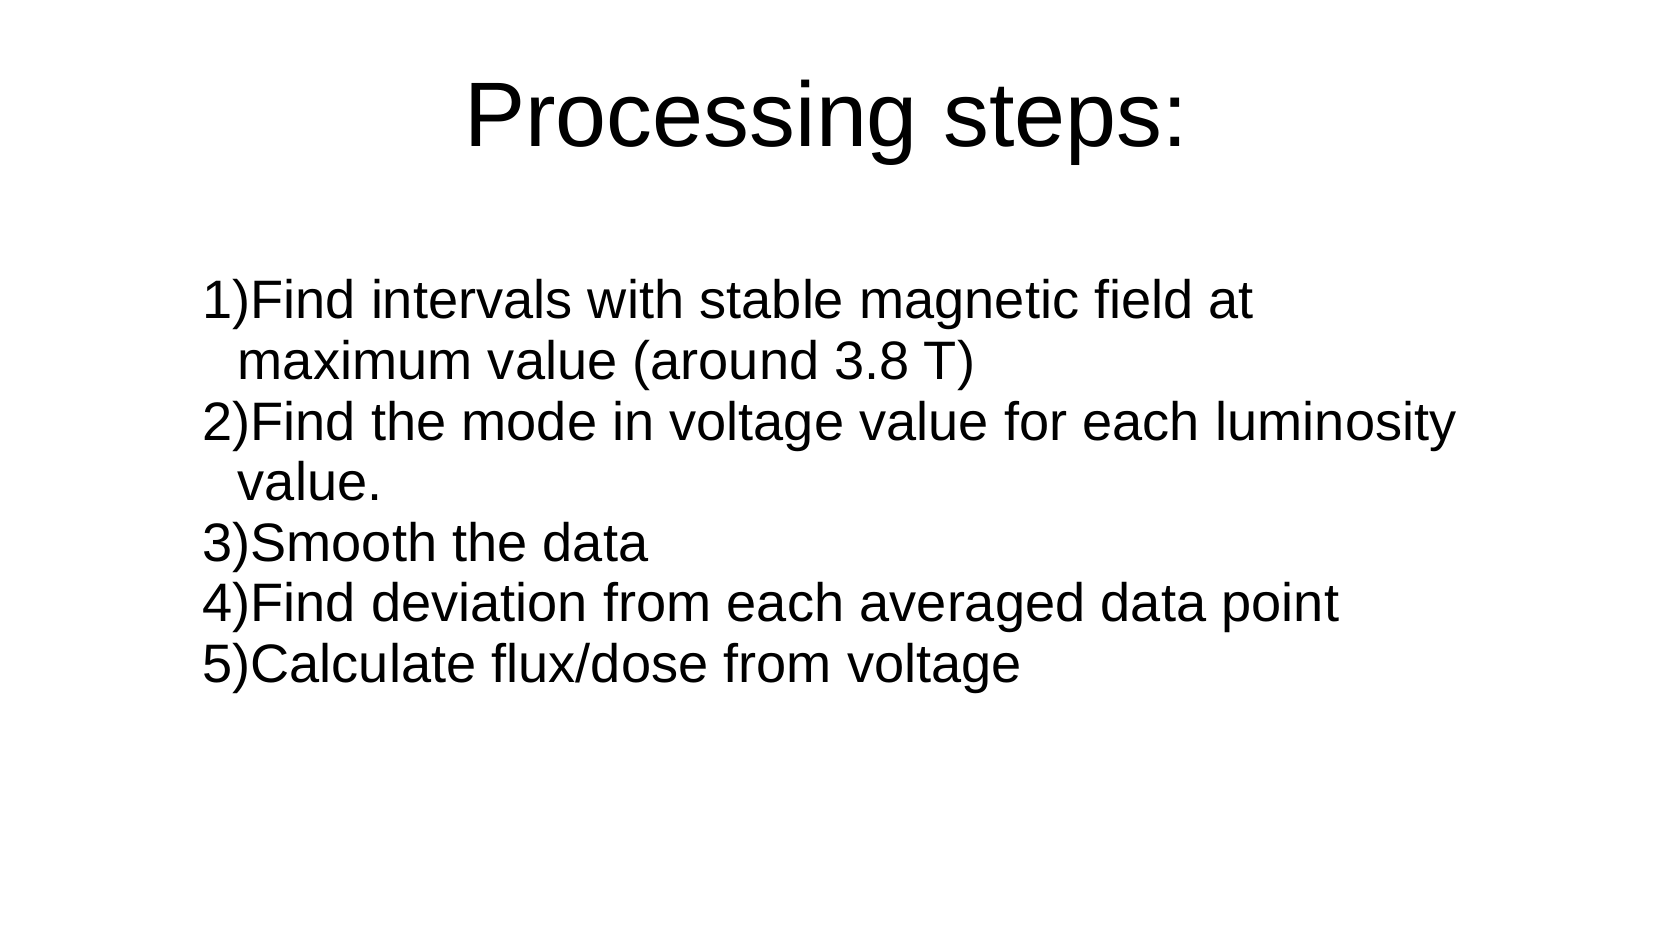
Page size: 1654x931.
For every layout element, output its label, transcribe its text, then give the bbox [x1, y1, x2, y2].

text_box Find intervals with stable magnetic field at maximum value (around 3.8 T) Find the mode in voltage value for each luminosity value. Smooth the data Find deviation from each averaged data point Calculate flux/dose from voltage [187, 262, 1501, 702]
title Processing steps: [82, 37, 1571, 193]
